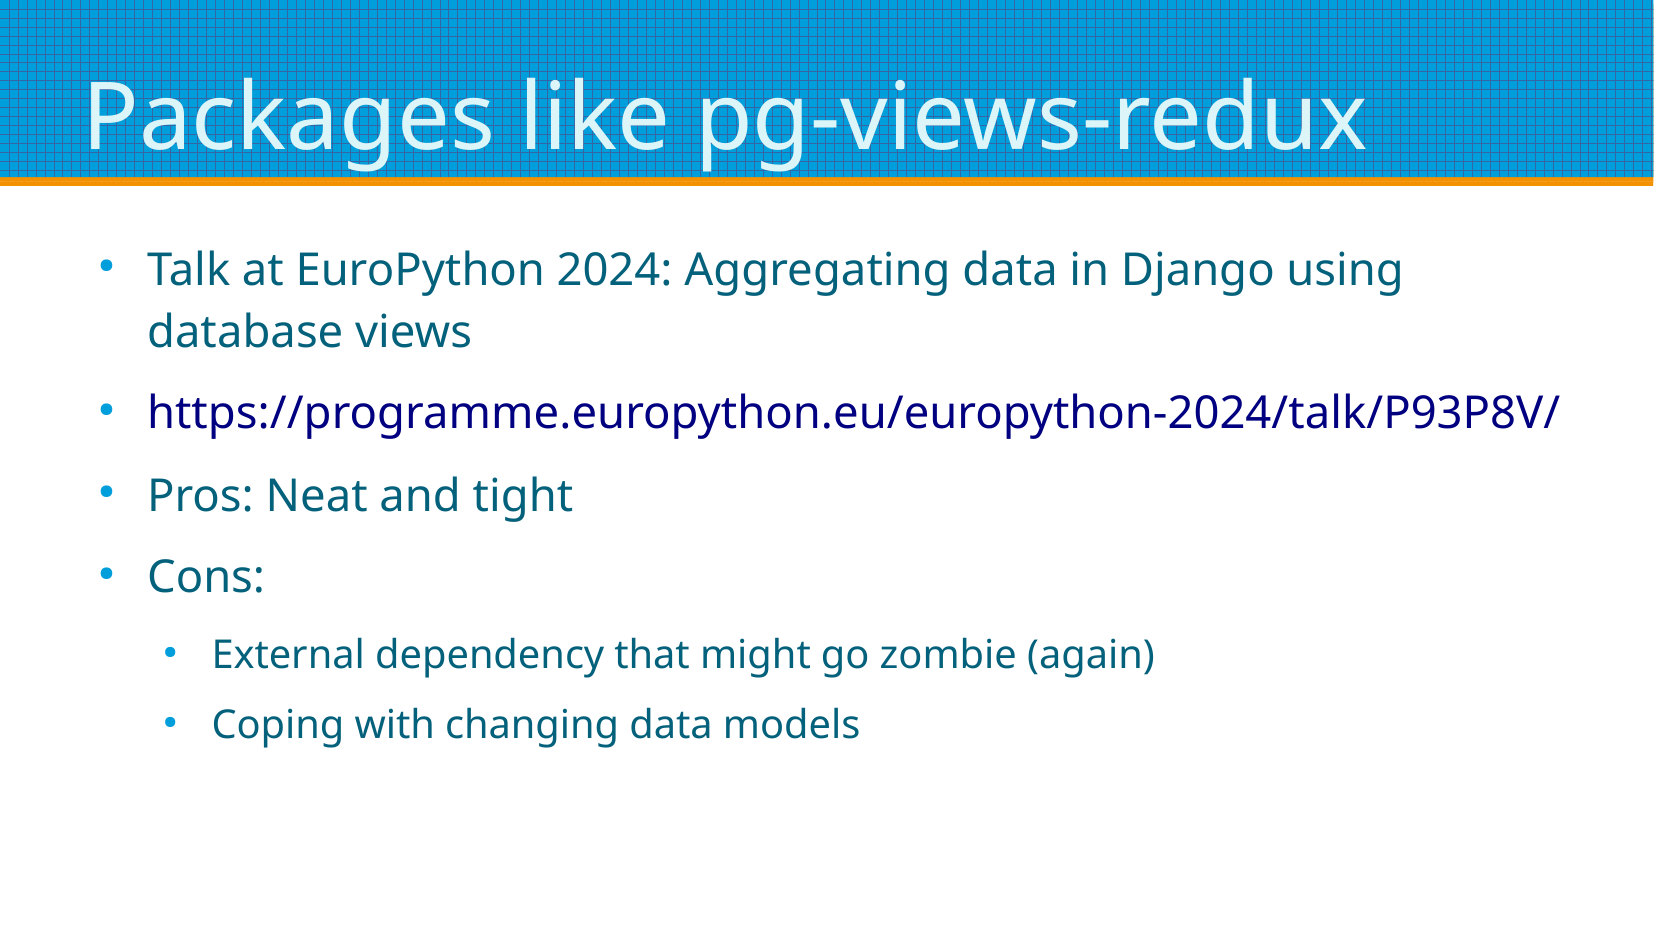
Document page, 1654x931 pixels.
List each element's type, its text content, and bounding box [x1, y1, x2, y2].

title Packages like pg-views-redux [82, 14, 1571, 178]
list Talk at EuroPython 2024: Aggregating data in Django using database views https://programme.europython.eu/europython-2024/talk/P93P8V/ Pros: Neat and tight Cons: External dependency that might go zombie (again) Coping with changing data models [82, 236, 1571, 813]
